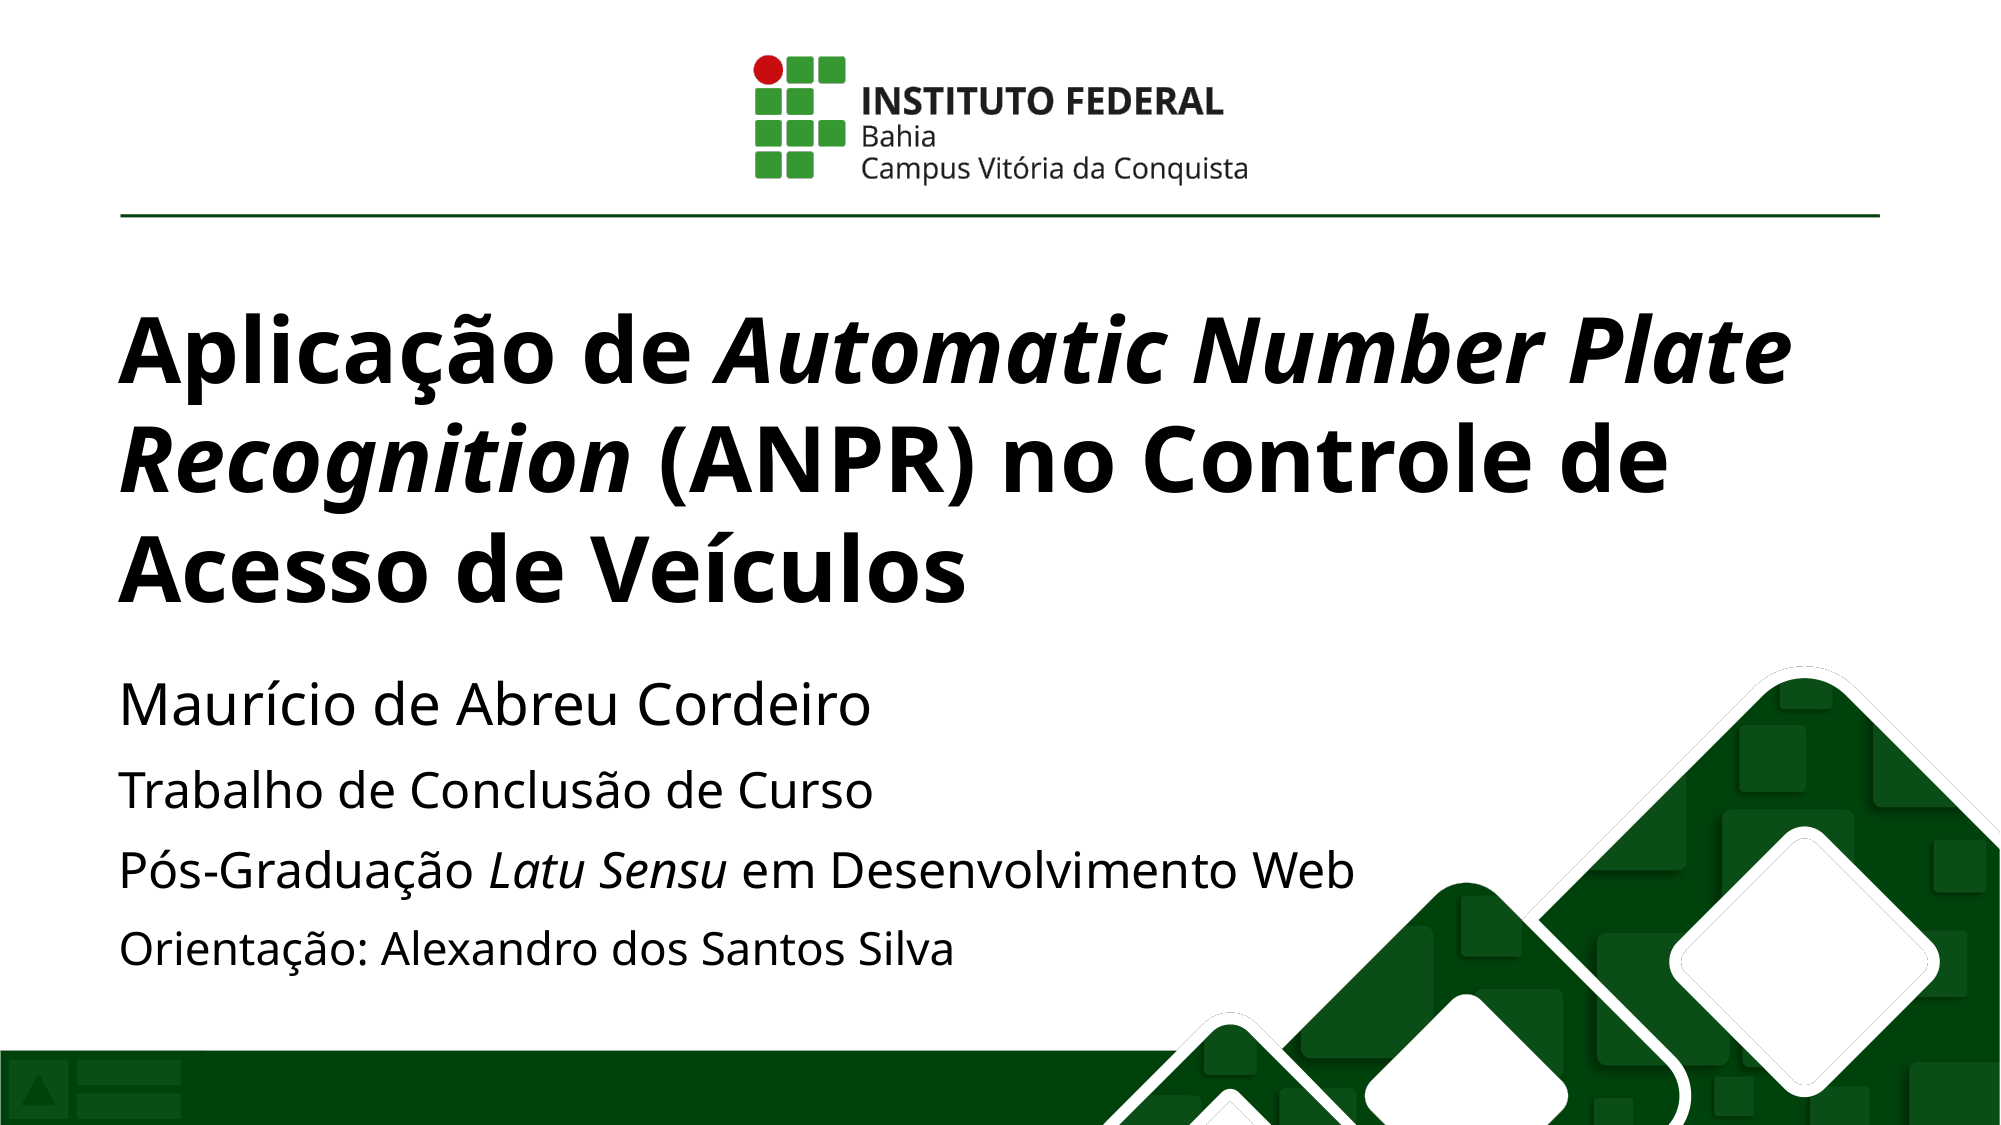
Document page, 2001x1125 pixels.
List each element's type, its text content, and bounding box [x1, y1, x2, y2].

picture [0, 55, 2000, 1125]
text_box Maurício de Abreu Cordeiro Trabalho de Conclusão de Curso Pós-Graduação Latu Sensu em Desenvolvimento Web Orientação: Alexandro dos Santos Silva [118, 667, 1882, 939]
title Aplicação de Automatic Number Plate Recognition (ANPR) no Controle de Acesso de Veículos [118, 260, 1882, 653]
